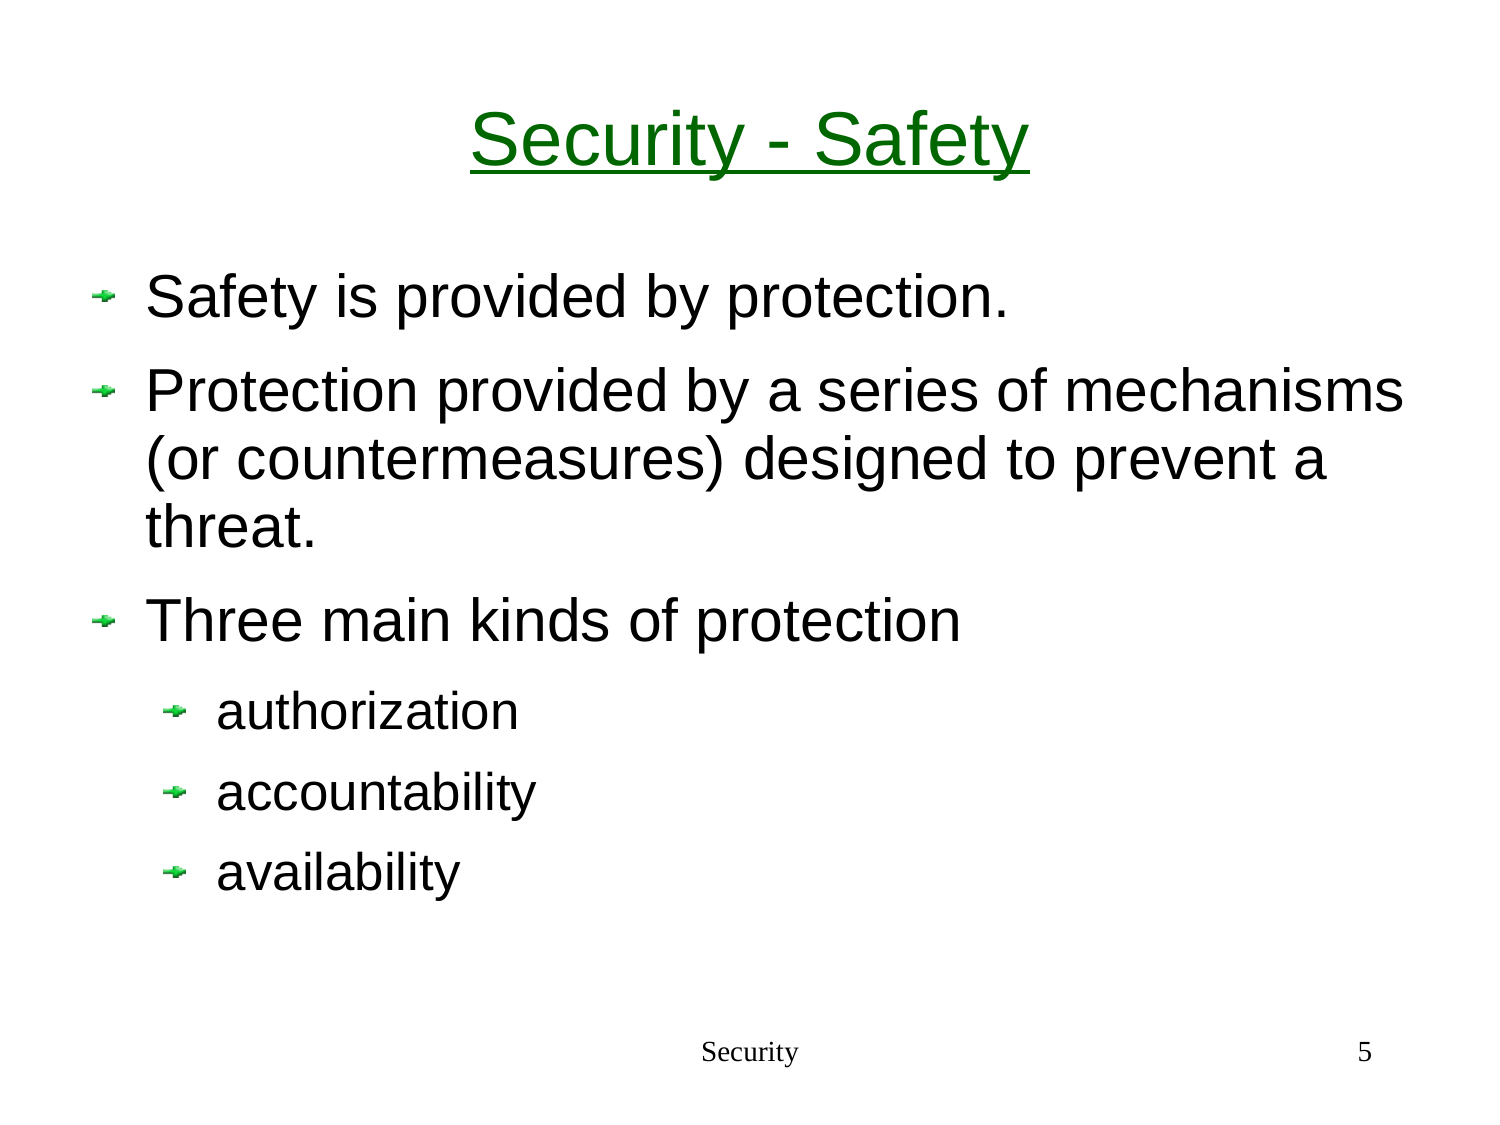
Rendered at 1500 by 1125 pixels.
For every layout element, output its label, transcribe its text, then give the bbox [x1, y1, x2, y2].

title Security - Safety [75, 93, 1425, 185]
footer Security [512, 1025, 988, 1100]
list Safety is provided by protection. Protection provided by a series of mechanisms (or countermeasures) designed to prevent a threat. Three main kinds of protection authorization accountability availability [75, 262, 1425, 1006]
slide_number <number> [1074, 1025, 1388, 1100]
